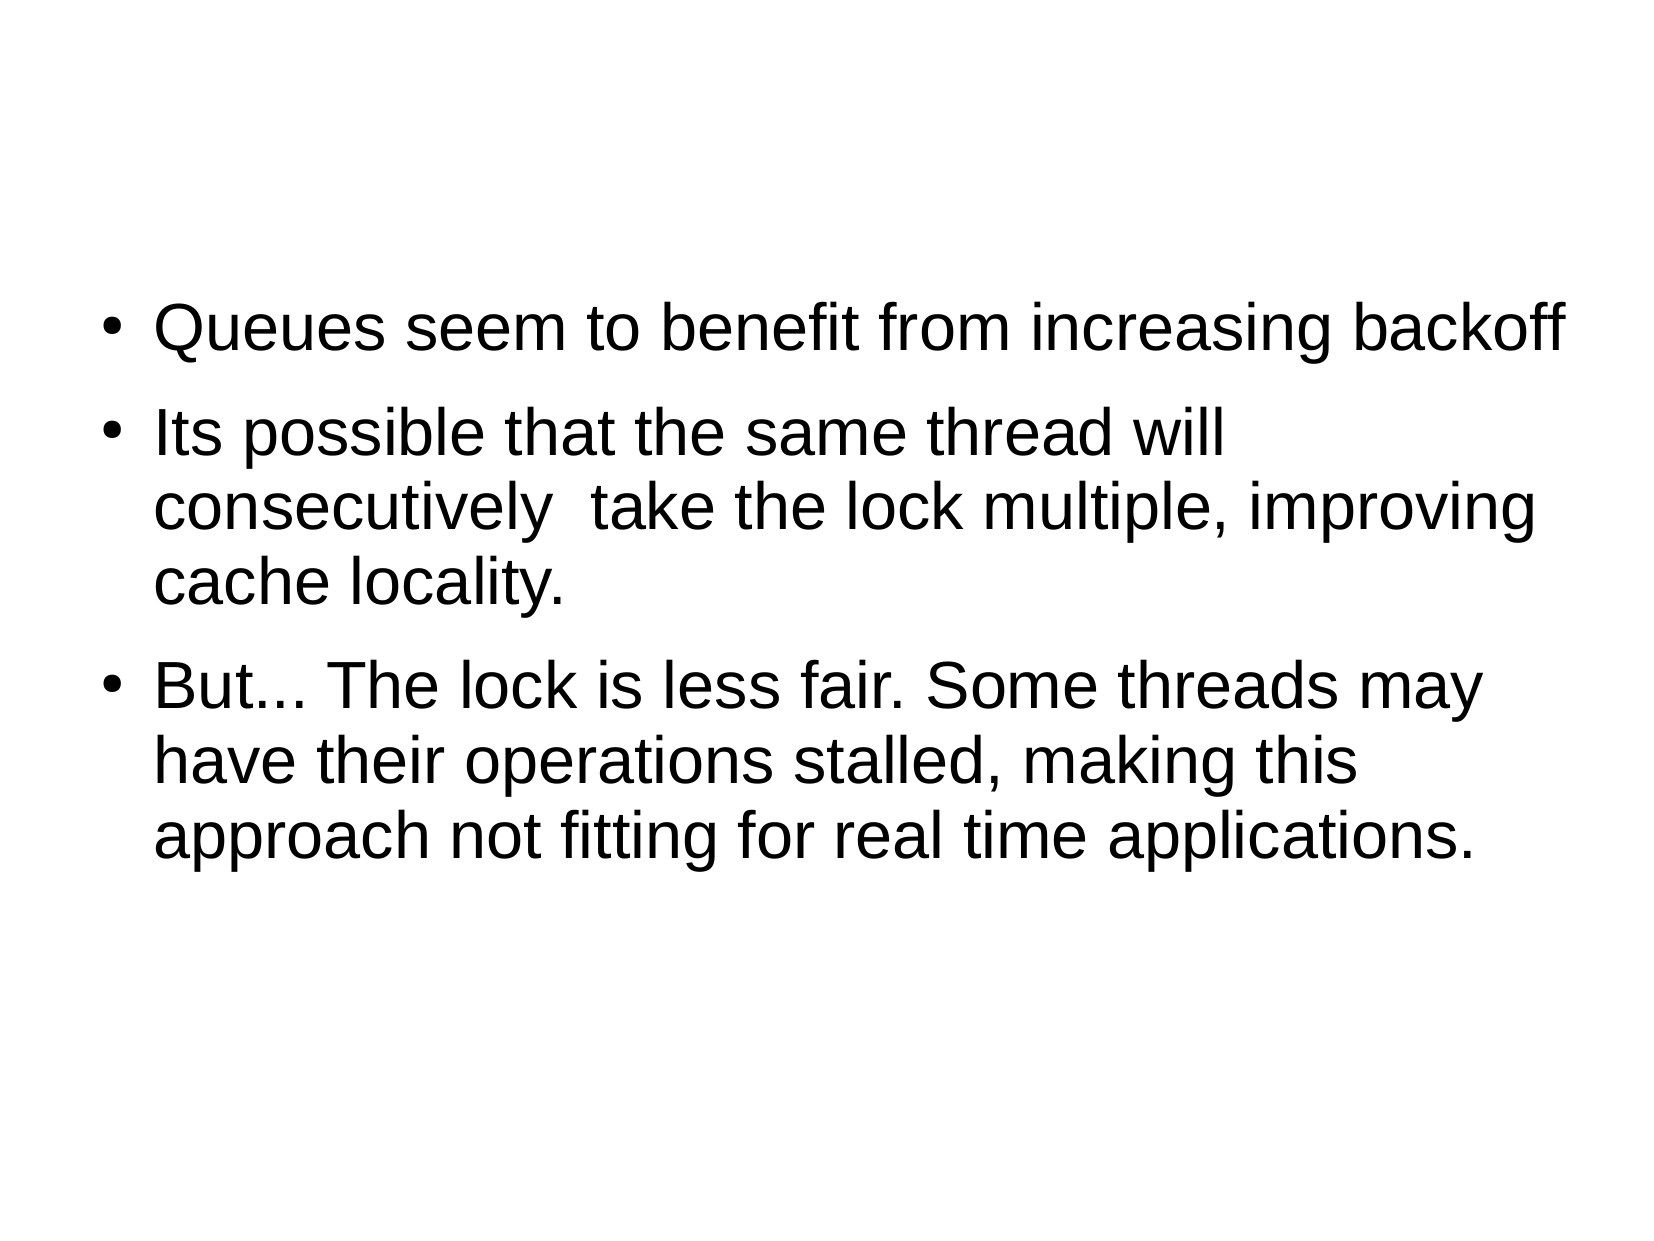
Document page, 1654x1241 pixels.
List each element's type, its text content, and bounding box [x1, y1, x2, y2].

list Queues seem to benefit from increasing backoff Its possible that the same thread will consecutively take the lock multiple, improving cache locality. But... The lock is less fair. Some threads may have their operations stalled, making this approach not fitting for real time applications. [82, 290, 1571, 1010]
